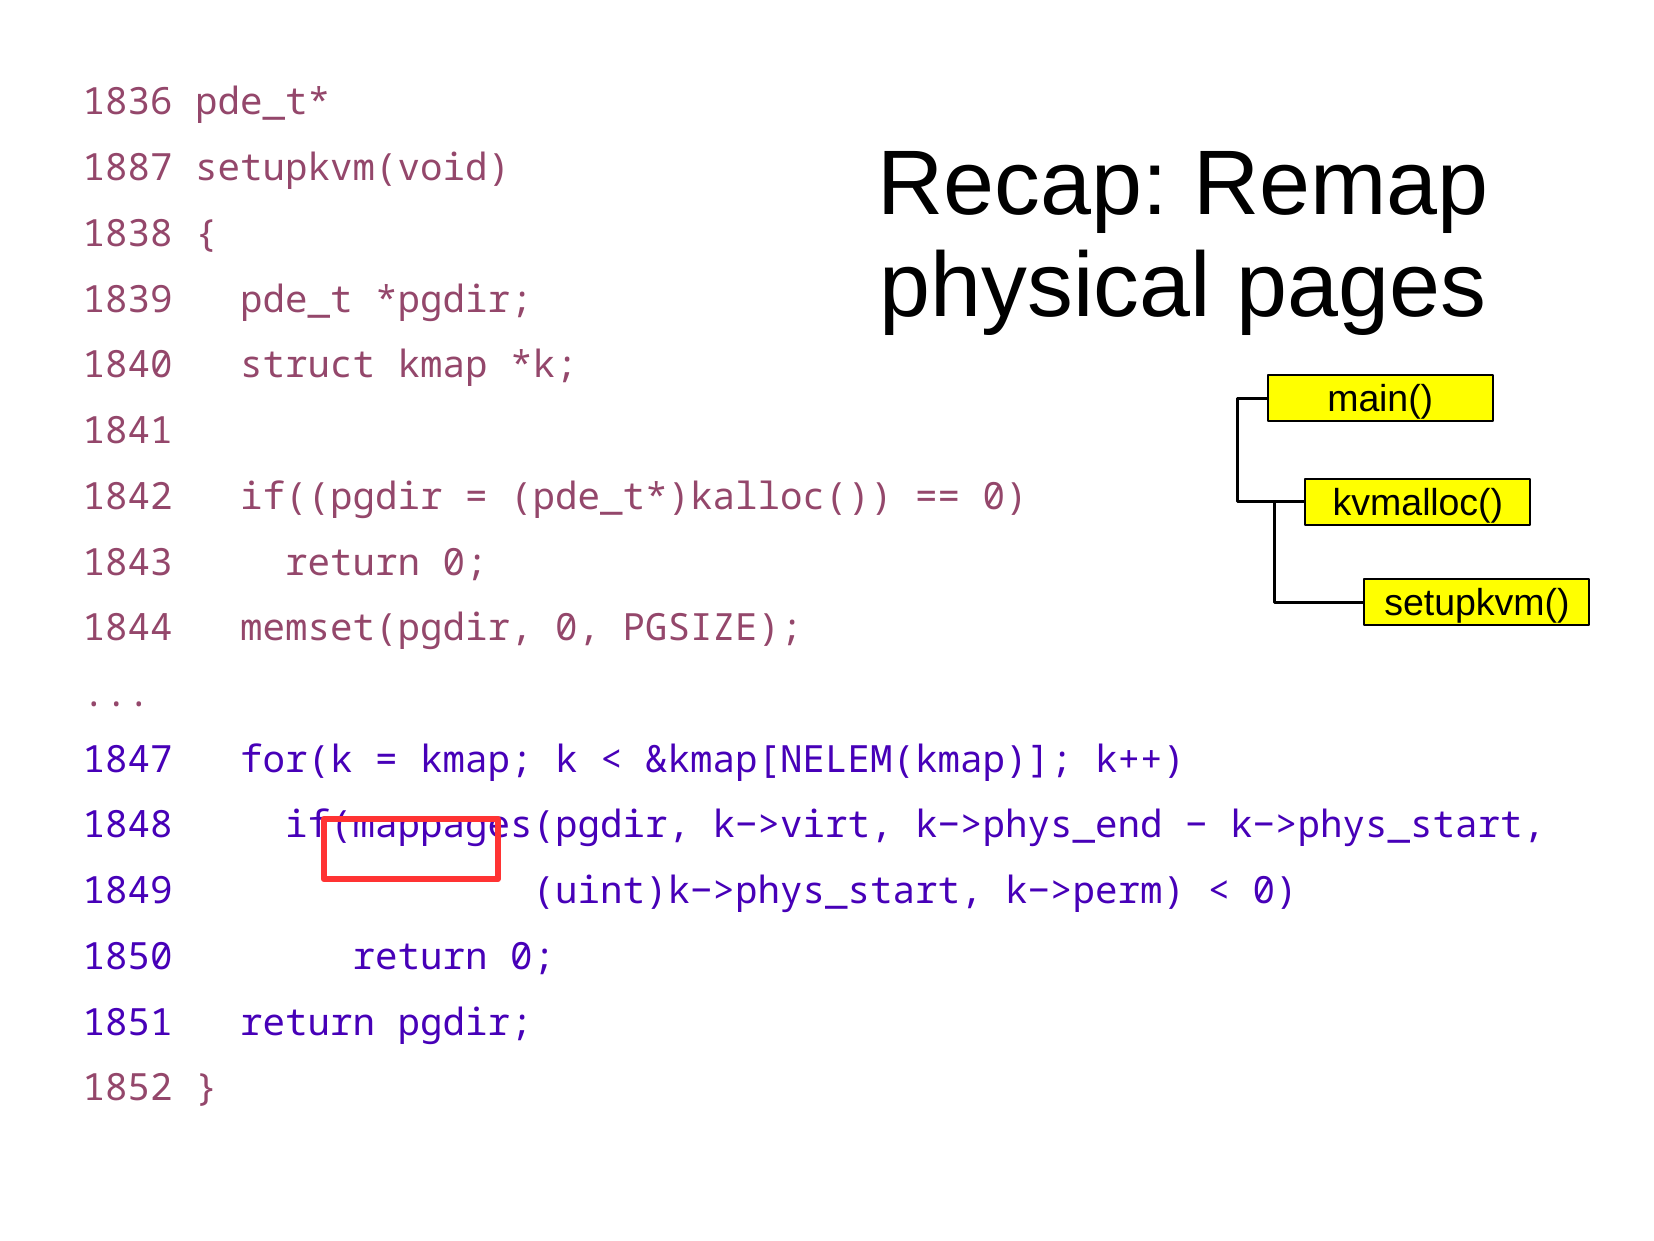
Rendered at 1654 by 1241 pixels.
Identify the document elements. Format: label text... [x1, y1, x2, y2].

text_box main() [1267, 375, 1493, 422]
list 1836 pde_t* 1887 setupkvm(void) 1838 { 1839 pde_t *pgdir; 1840 struct kmap *k; 1841 1842 if((pgdir = (pde_t*)kalloc()) == 0) 1843 return 0; 1844 memset(pgdir, 0, PGSIZE); ... 1847 for(k = kmap; k < &kmap[NELEM(kmap)]; k++) 1848 if(mappages(pgdir, k−>virt, k−>phys_end − k−>phys_start, 1849 (uint)k−>phys_start, k−>perm) < 0) 1850 return 0; 1851 return pgdir; 1852 } [82, 75, 1571, 1163]
title Recap: Remap physical pages [791, 130, 1576, 338]
text_box setupkvm() [1364, 579, 1590, 626]
text_box kvmalloc() [1305, 478, 1531, 526]
